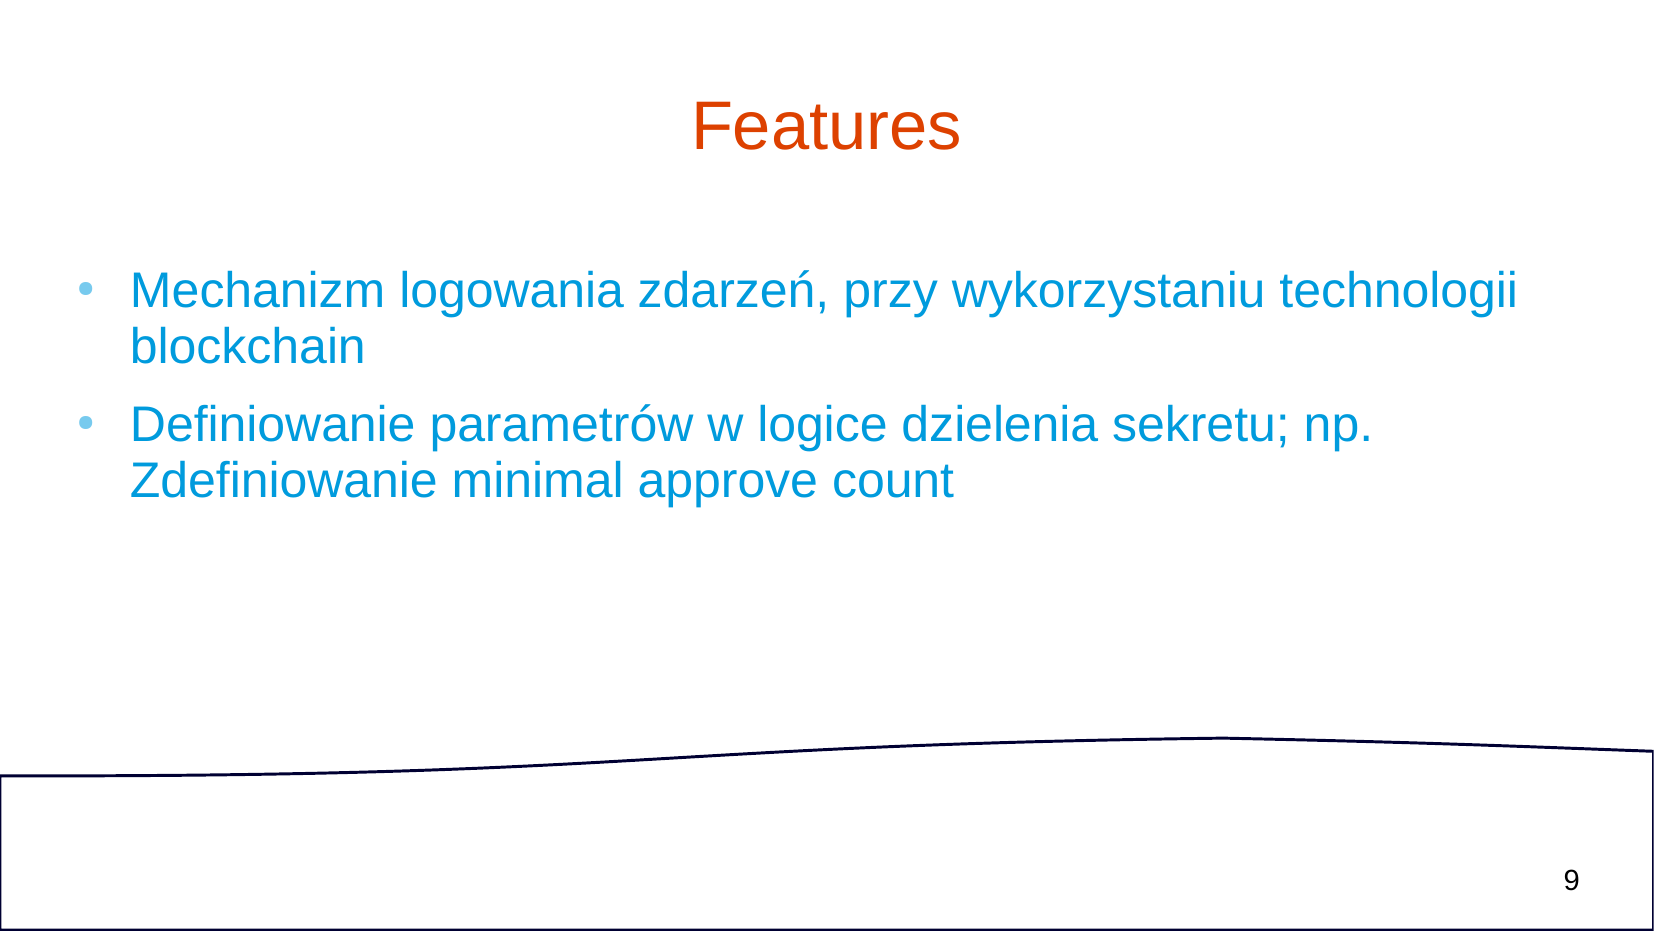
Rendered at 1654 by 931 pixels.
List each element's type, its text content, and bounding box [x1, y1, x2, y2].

title Features [88, 44, 1565, 207]
list Mechanizm logowania zdarzeń, przy wykorzystaniu technologii blockchain Definiowanie parametrów w logice dzielenia sekretu; np. Zdefiniowanie minimal approve count [59, 262, 1595, 529]
